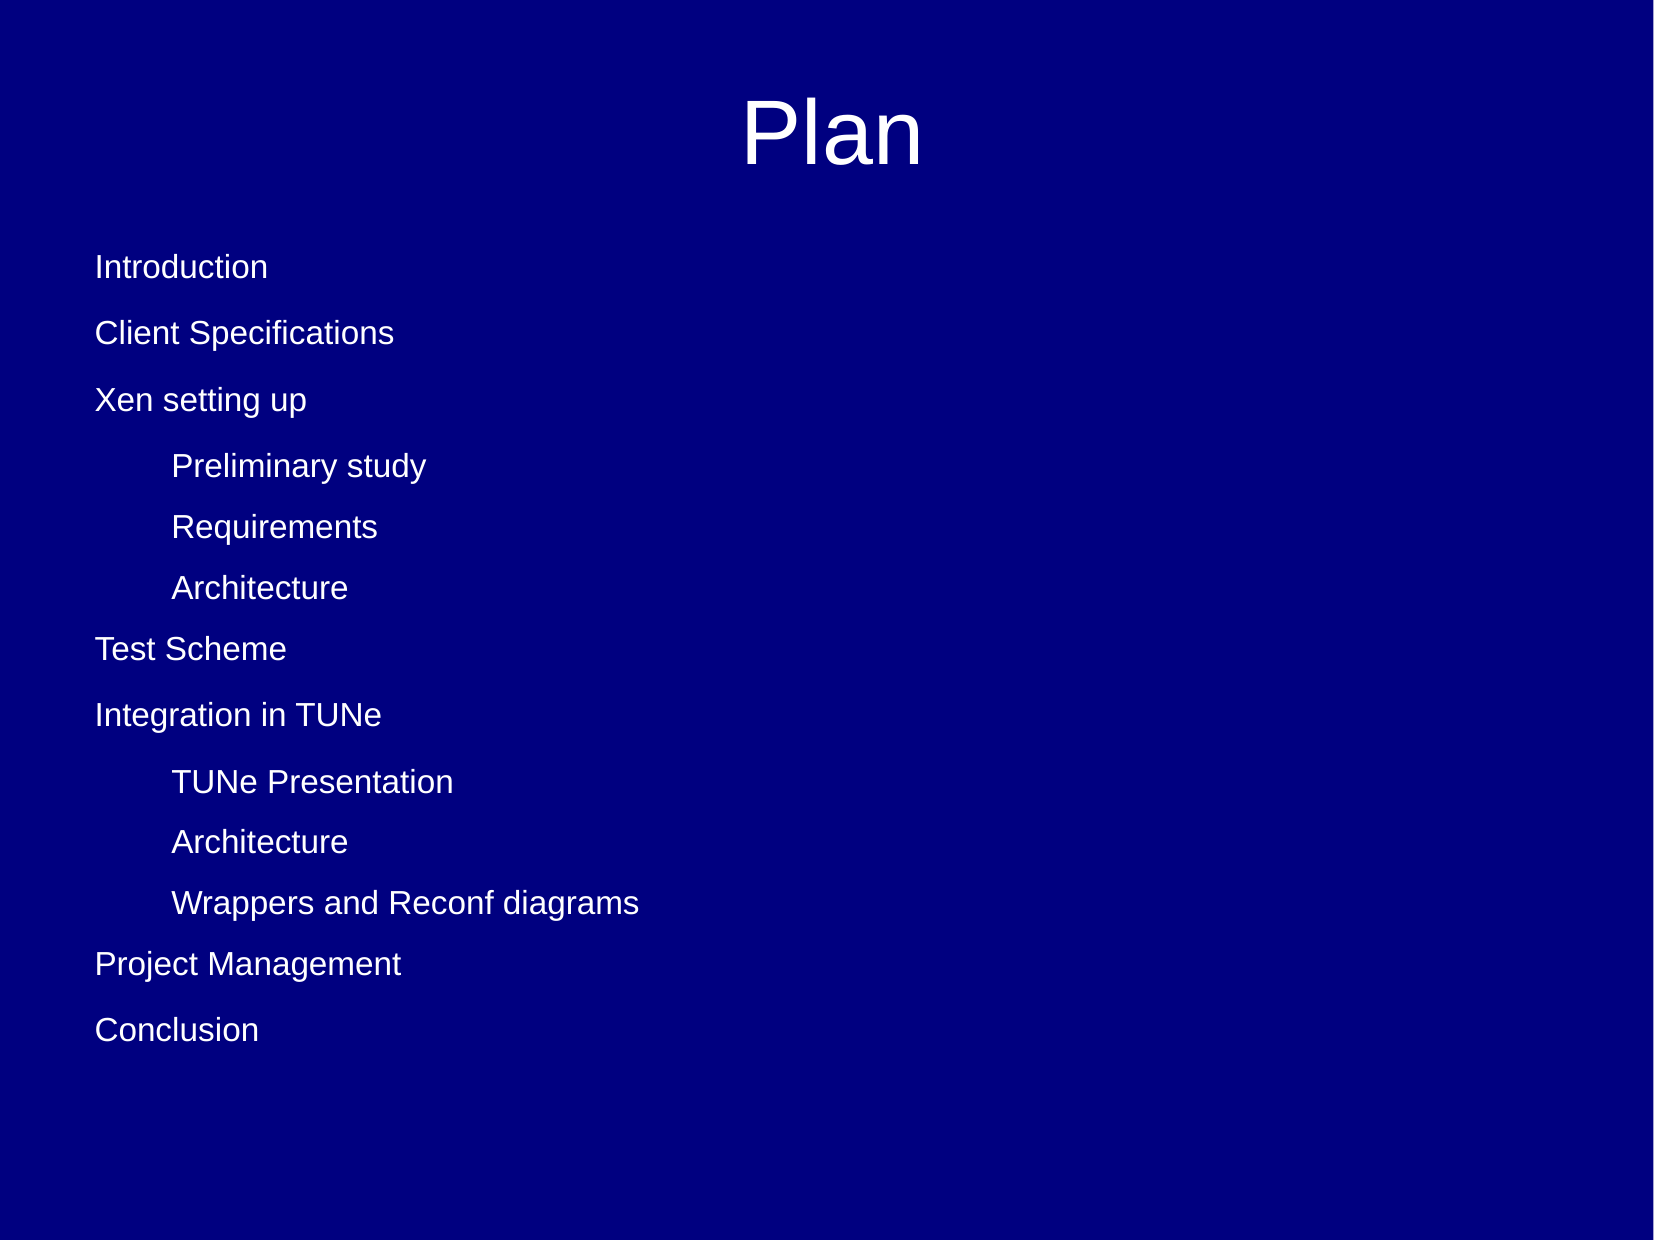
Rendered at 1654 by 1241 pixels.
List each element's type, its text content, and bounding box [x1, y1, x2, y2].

list Introduction Client Specifications Xen setting up Preliminary study Requirements Architecture Test Scheme Integration in TUNe TUNe Presentation Architecture Wrappers and Reconf diagrams Project Management Conclusion [76, 248, 1565, 1211]
title Plan [88, 29, 1577, 237]
